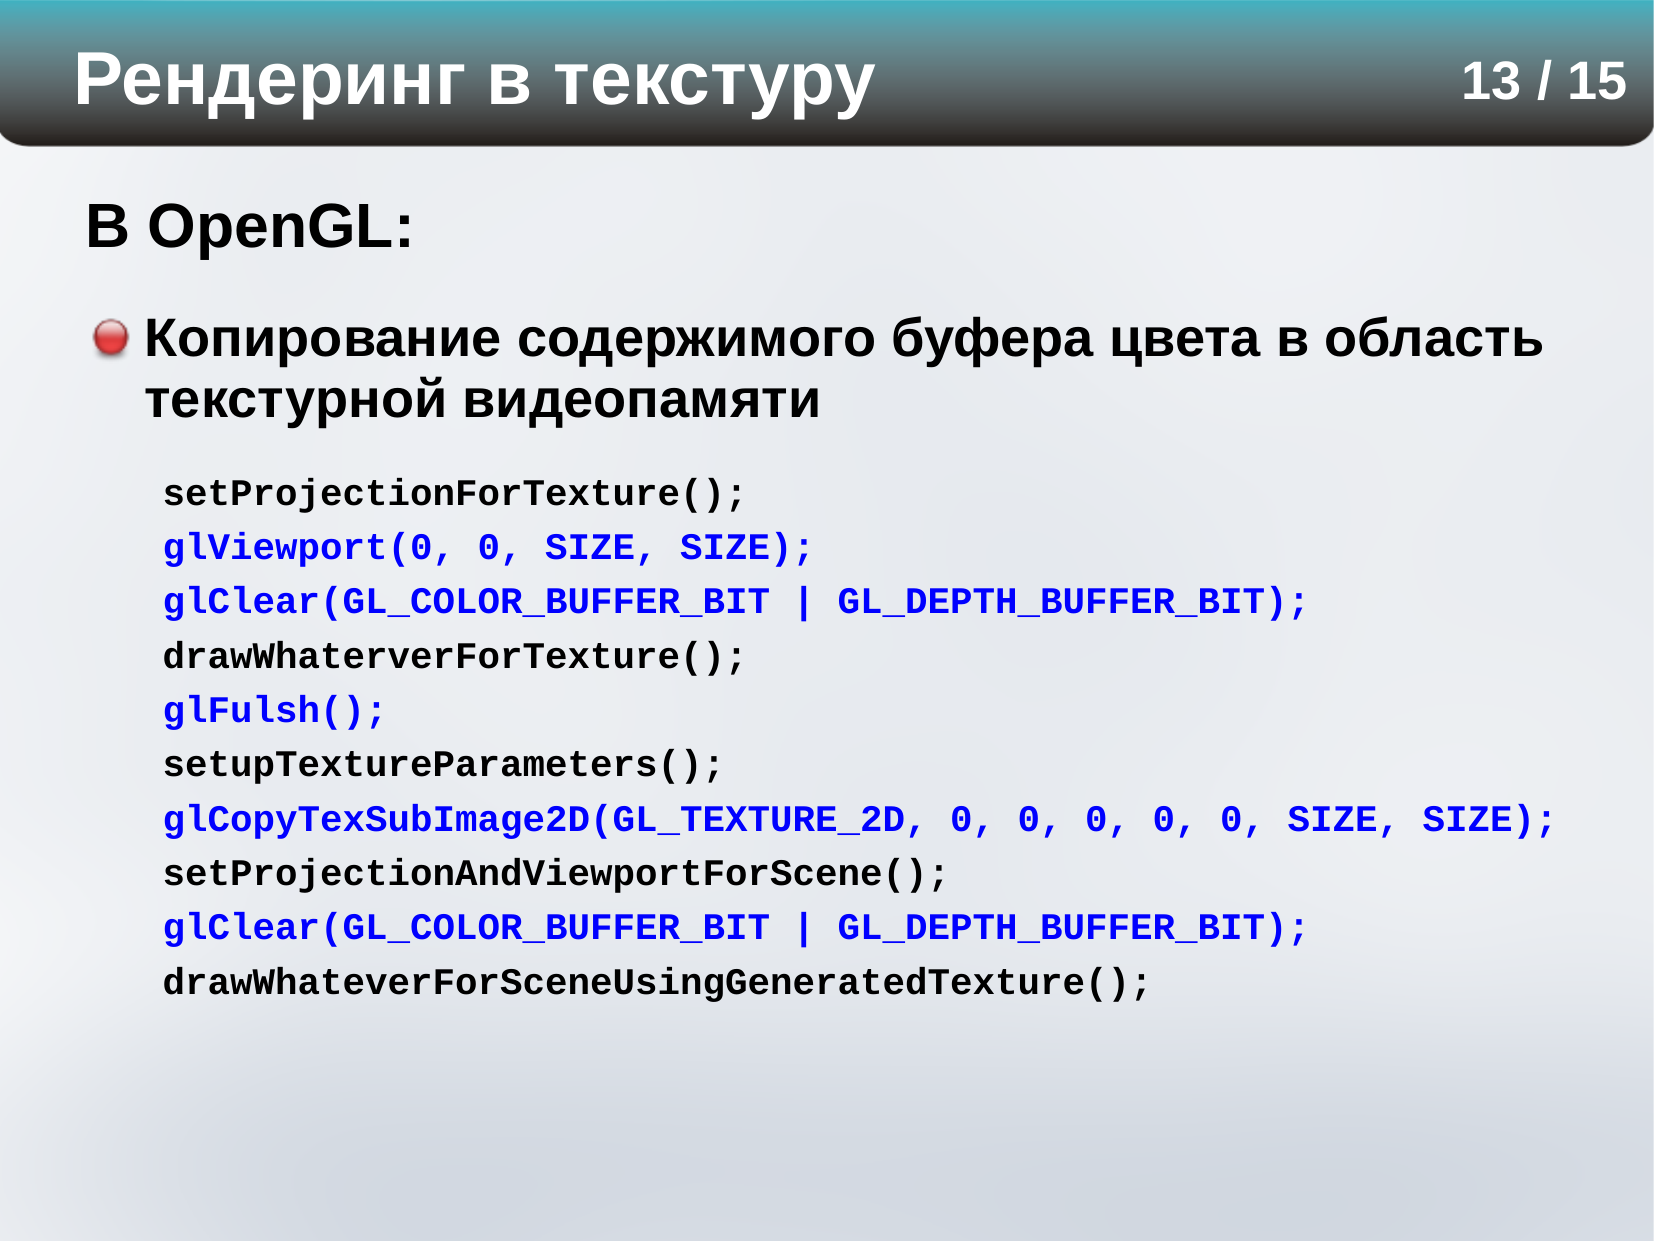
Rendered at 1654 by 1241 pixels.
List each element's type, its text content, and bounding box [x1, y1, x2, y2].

text_box В OpenGL: Копирование содержимого буфера цвета в область текстурной видеопамяти [70, 183, 1595, 437]
picture [0, 0, 1654, 1241]
text_box Рендеринг в текстуру [59, 29, 1359, 129]
text_box <номер> / 15 [1446, 42, 1654, 179]
text_box setProjectionForTexture(); glViewport(0, 0, SIZE, SIZE); glClear(GL_COLOR_BUFFER_BIT | GL_DEPTH_BUFFER_BIT); drawWhaterverForTexture(); glFulsh(); setupTextureParameters(); glCopyTexSubImage2D(GL_TEXTURE_2D, 0, 0, 0, 0, 0, SIZE, SIZE); setProjectionAndViewportForScene(); glClear(GL_COLOR_BUFFER_BIT | GL_DEPTH_BUFFER_BIT); drawWhateverForSceneUsingGeneratedTexture(); [147, 466, 1595, 1013]
